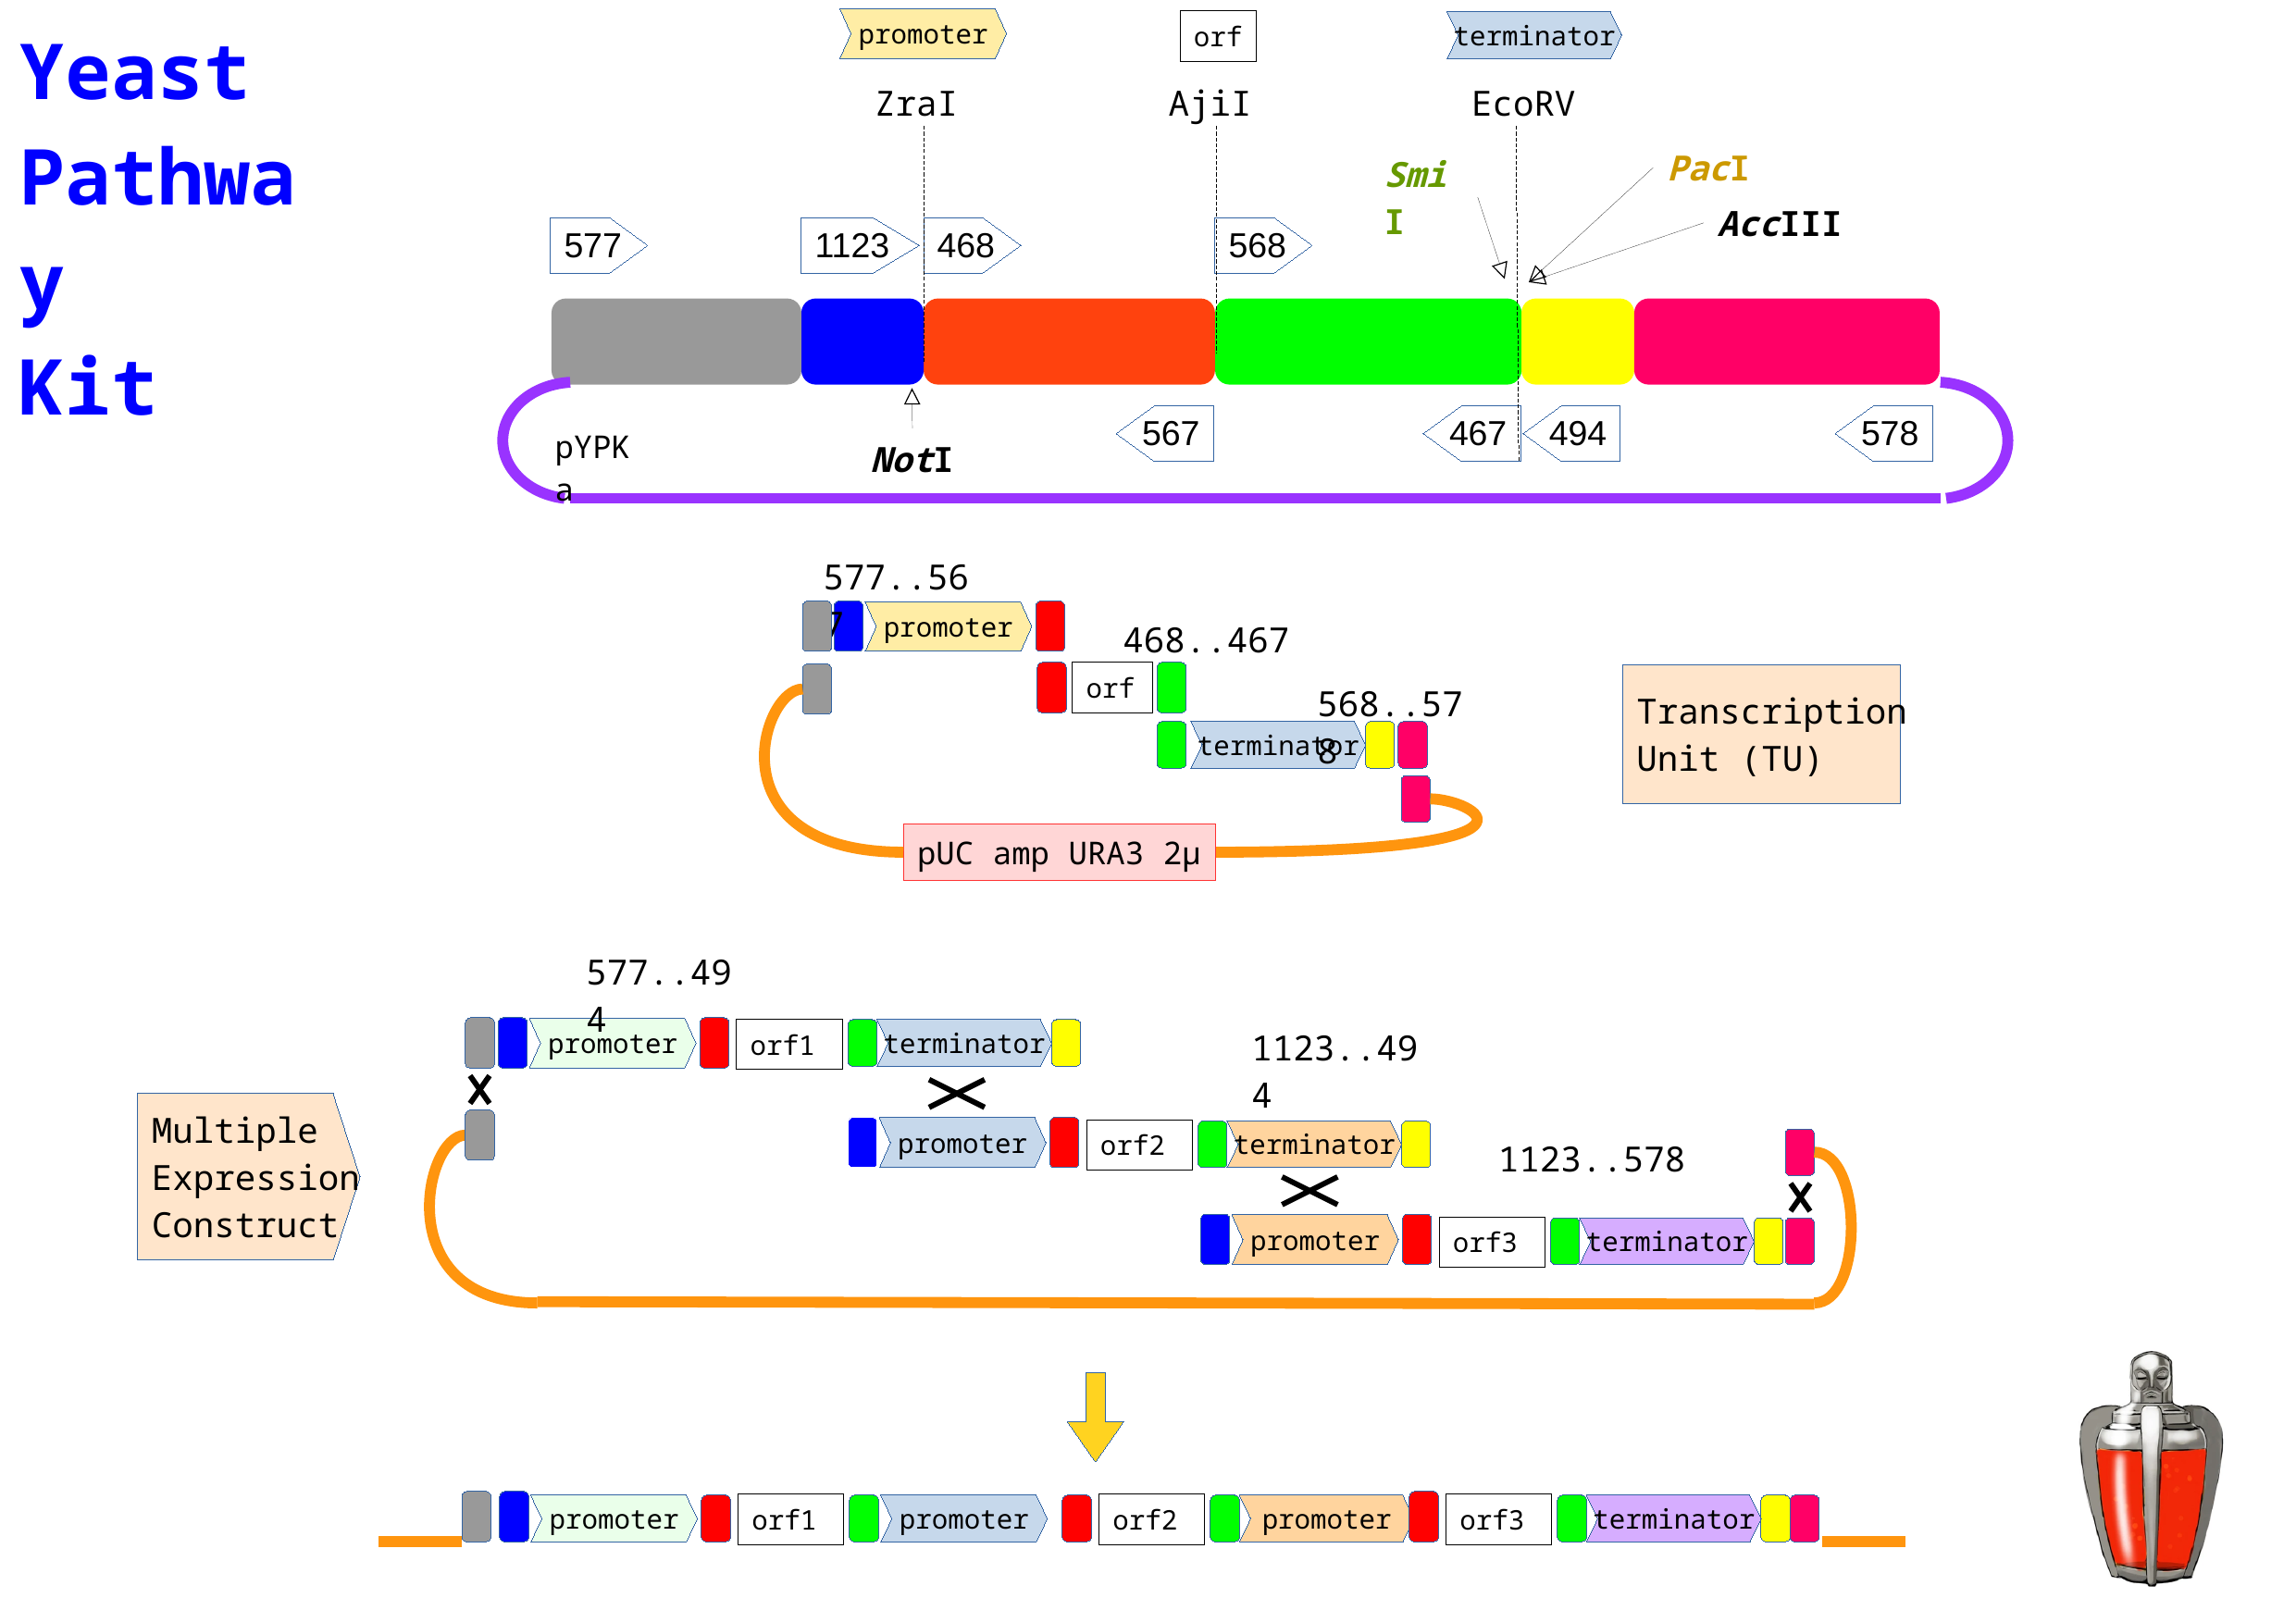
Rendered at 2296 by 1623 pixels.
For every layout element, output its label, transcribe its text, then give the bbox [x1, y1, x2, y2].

text_box [1397, 721, 1428, 769]
text_box orf [1180, 10, 1252, 59]
text_box orf3 [1439, 1217, 1545, 1265]
text_box [1200, 1214, 1230, 1265]
text_box [1754, 1218, 1783, 1265]
text_box pUC amp URA3 2µ [903, 824, 1193, 873]
text_box ZraI [861, 72, 982, 121]
text_box terminator [1446, 11, 1622, 59]
text_box [834, 614, 838, 624]
text_box [1061, 1494, 1092, 1542]
text_box orf [1072, 663, 1153, 712]
text_box orf1 [738, 1493, 844, 1542]
text_box terminator [876, 1019, 1052, 1067]
text_box promoter [879, 1117, 1047, 1168]
text_box NotI [856, 427, 968, 484]
text_box [1036, 662, 1067, 713]
text_box orf2 [1098, 1493, 1205, 1542]
text_box terminator [1226, 1121, 1402, 1168]
text_box [465, 1017, 495, 1069]
text_box 468 [924, 217, 1022, 274]
text_box [462, 1491, 491, 1542]
text_box [849, 1494, 879, 1542]
text_box 468..467 [1109, 609, 1313, 658]
text_box [551, 298, 1940, 385]
text_box SmiI [1370, 142, 1478, 192]
text_box [1210, 1494, 1240, 1542]
text_box [465, 1109, 495, 1160]
text_box 568 [1214, 217, 1312, 274]
text_box [1402, 1214, 1432, 1265]
text_box terminator [1579, 1218, 1755, 1265]
text_box orf2 [1086, 1120, 1193, 1168]
text_box promoter [839, 8, 1007, 59]
text_box promoter [529, 1018, 697, 1069]
text_box [1785, 1218, 1815, 1265]
text_box [701, 1494, 731, 1542]
text_box AccIII [1703, 192, 1870, 248]
text_box 494 [1522, 405, 1620, 462]
text_box Transcription Unit (TU) [1622, 664, 1901, 804]
text_box promoter [880, 1494, 1048, 1542]
text_box promoter [864, 601, 1032, 651]
text_box [848, 1117, 877, 1168]
text_box terminator [1586, 1494, 1762, 1542]
text_box Multiple Expression Construct [137, 1093, 361, 1260]
text_box [1550, 1218, 1580, 1265]
text_box promoter [1232, 1214, 1399, 1265]
text_box 1123..494 [1237, 1017, 1448, 1066]
text_box [1785, 1129, 1815, 1176]
text_box [1067, 1372, 1124, 1462]
text_box [834, 601, 863, 651]
text_box [1198, 1121, 1227, 1168]
text_box PacI [1653, 137, 1765, 193]
text_box 577..494 [572, 940, 754, 997]
text_box 577..567 [809, 545, 999, 595]
text_box 567 [1116, 405, 1214, 462]
text_box [700, 1017, 729, 1069]
text_box orf1 [736, 1019, 843, 1067]
text_box [1760, 1494, 1819, 1542]
text_box [1049, 1117, 1079, 1168]
text_box [1051, 1019, 1081, 1067]
text_box [498, 1017, 527, 1069]
text_box terminator [1190, 721, 1366, 769]
text_box [802, 663, 832, 714]
text_box 1123 [800, 217, 920, 274]
text_box [1409, 1491, 1439, 1542]
text_box AjiI [1154, 72, 1301, 121]
text_box [1557, 1494, 1587, 1542]
text_box [1365, 722, 1395, 769]
text_box 1123..578 [1483, 1128, 1718, 1177]
text_box pYPKa [540, 417, 656, 464]
text_box orf3 [1446, 1493, 1552, 1542]
picture [2025, 1321, 2280, 1611]
text_box [1157, 721, 1186, 769]
text_box promoter [1239, 1494, 1409, 1542]
text_box promoter [530, 1494, 698, 1542]
text_box [1036, 601, 1065, 651]
text_box [1157, 662, 1186, 713]
text_box 467 [1422, 405, 1521, 462]
text_box [1401, 775, 1431, 823]
text_box 568..578 [1303, 673, 1494, 722]
text_box [499, 1491, 529, 1542]
text_box [848, 1019, 877, 1067]
text_box Yeast Pathway Kit [5, 10, 346, 255]
text_box 578 [1835, 405, 1933, 462]
text_box EcoRV [1458, 72, 1593, 121]
text_box [802, 601, 832, 651]
text_box [1401, 1121, 1431, 1168]
text_box 577 [550, 217, 648, 274]
